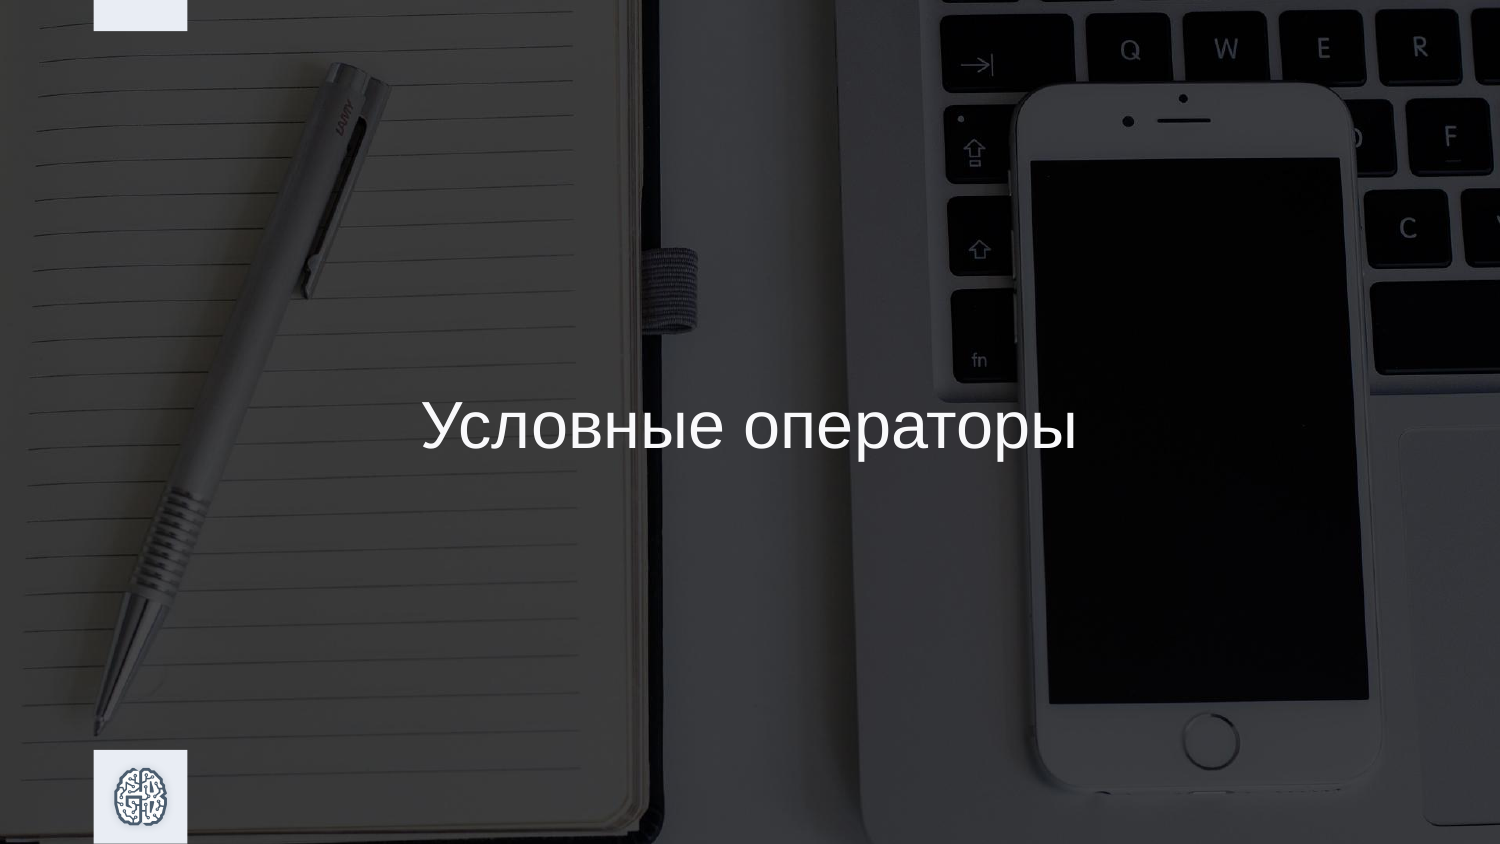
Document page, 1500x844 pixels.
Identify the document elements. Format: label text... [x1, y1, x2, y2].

picture [0, 0, 1500, 844]
text_box Условные операторы [187, 93, 1312, 750]
picture [106, 760, 175, 834]
